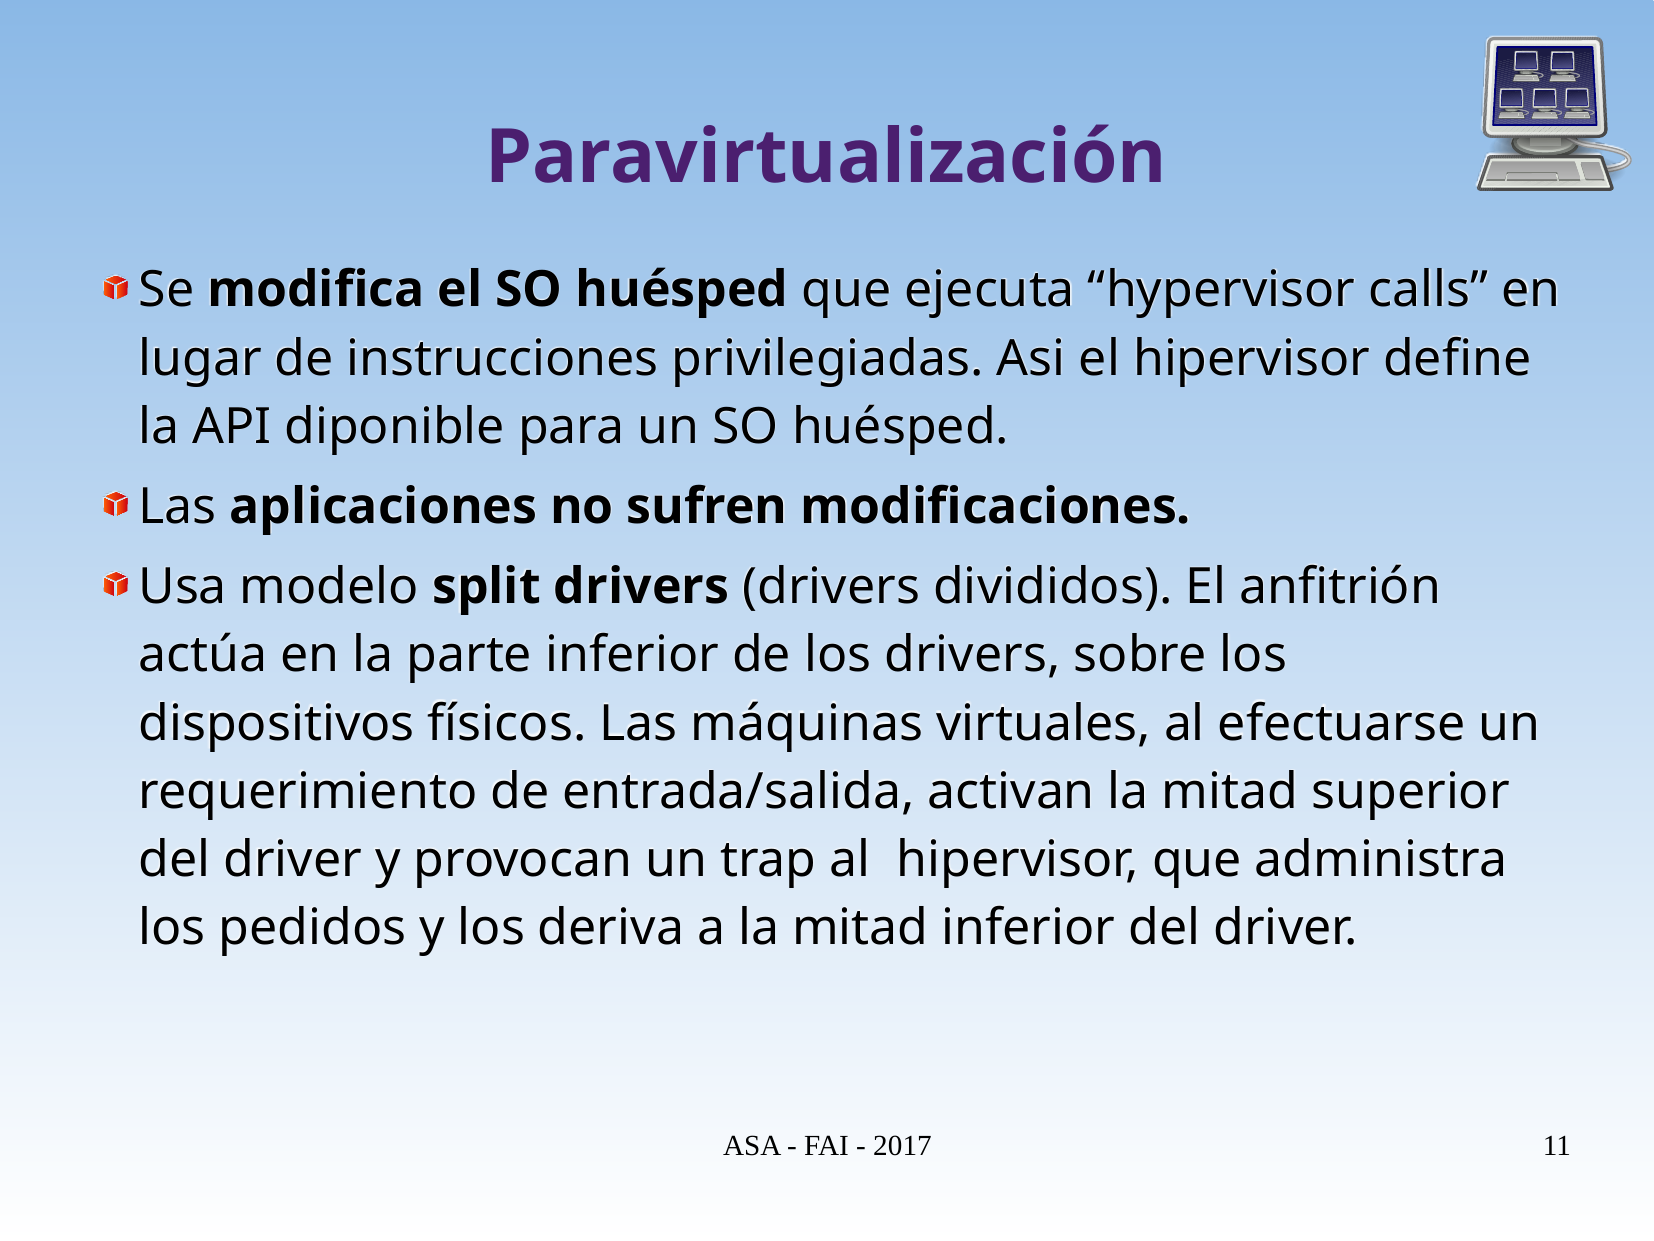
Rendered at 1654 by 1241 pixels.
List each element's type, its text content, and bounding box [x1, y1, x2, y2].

text_box Se modifica el SO huésped que ejecuta “hypervisor calls” en lugar de instrucciones privilegiadas. Asi el hipervisor define la API diponible para un SO huésped. Las aplicaciones no sufren modificaciones. Usa modelo split drivers (drivers divididos). El anfitrión actúa en la parte inferior de los drivers, sobre los dispositivos físicos. Las máquinas virtuales, al efectuarse un requerimiento de entrada/salida, activan la mitad superior del driver y provocan un trap al hipervisor, que administra los pedidos y los deriva a la mitad inferior del driver. [88, 245, 1585, 1095]
picture [1473, 33, 1636, 195]
title Paravirtualización [82, 49, 1571, 257]
